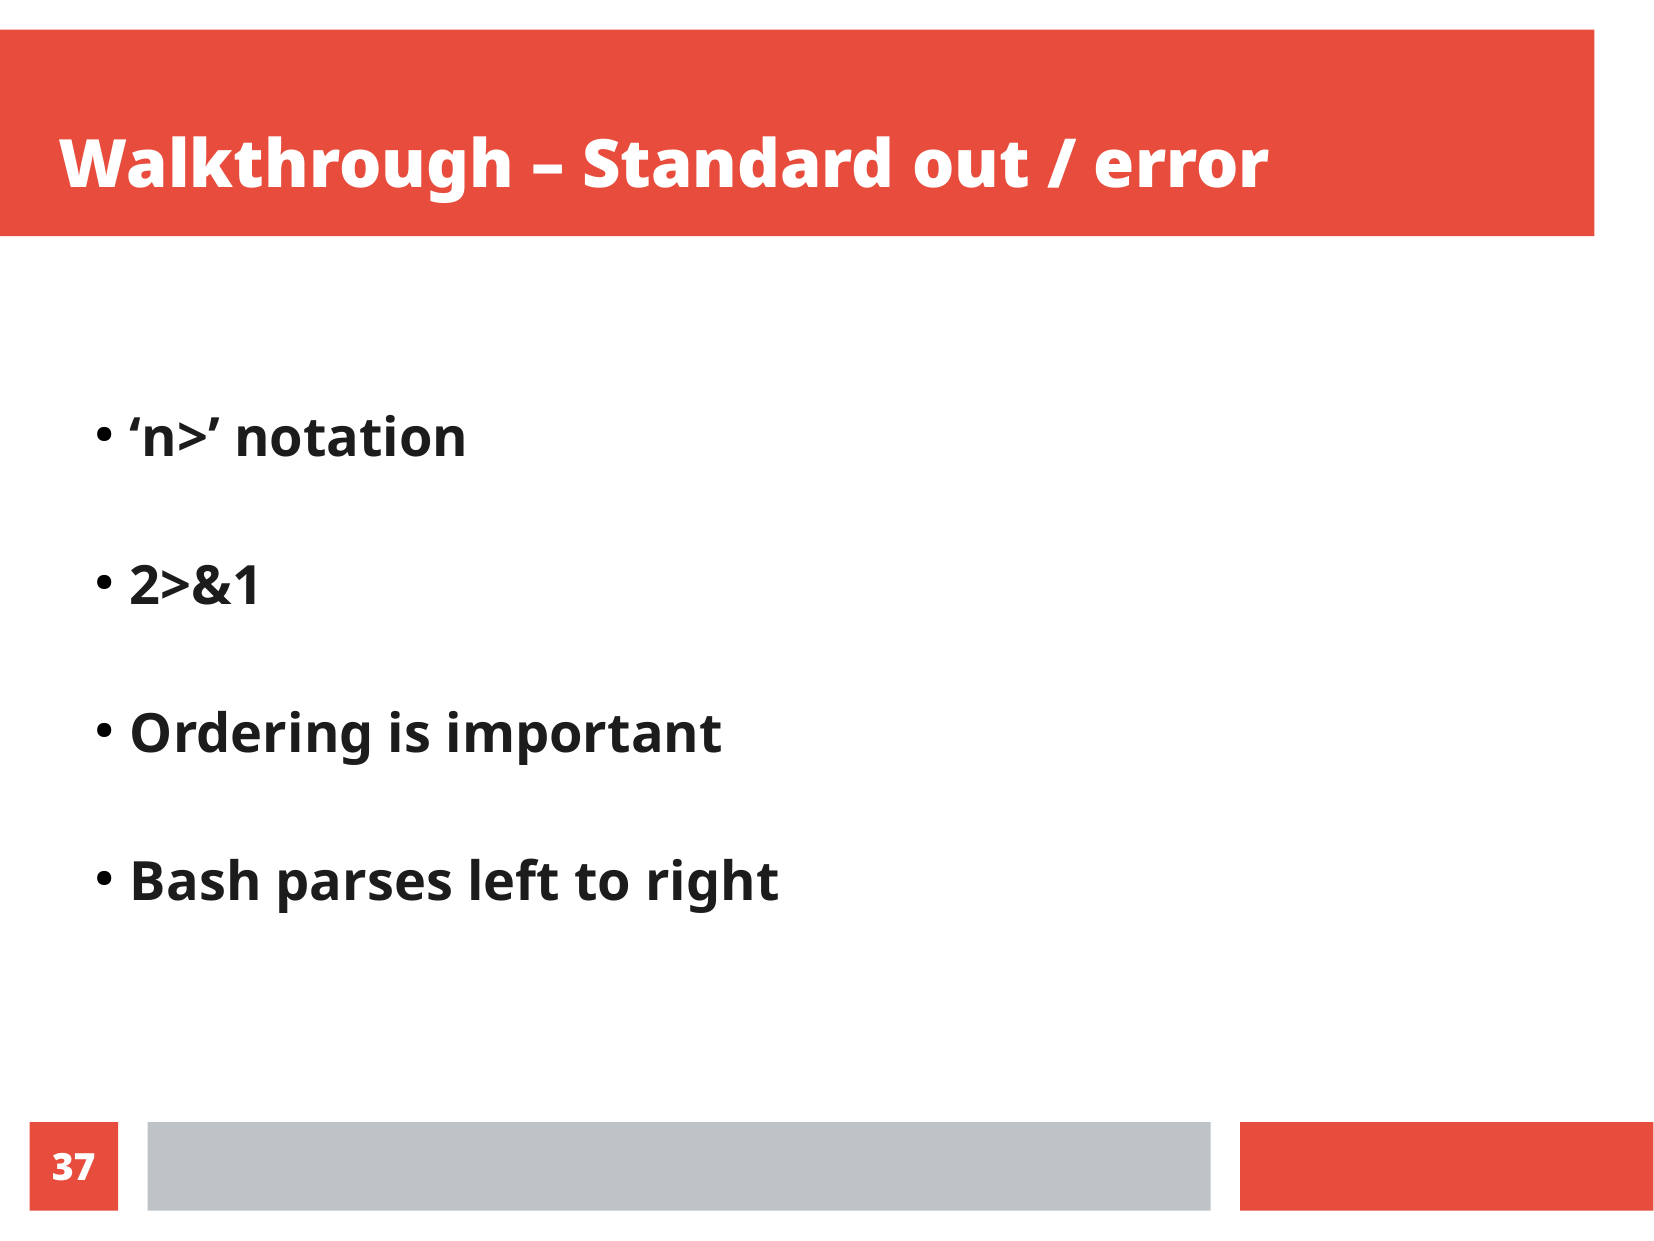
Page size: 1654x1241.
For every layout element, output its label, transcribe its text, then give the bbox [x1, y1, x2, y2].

title Walkthrough – Standard out / error [59, 59, 1595, 207]
subtitle ‘n>’ notation 2>&1 Ordering is important Bash parses left to right [59, 324, 1565, 1093]
